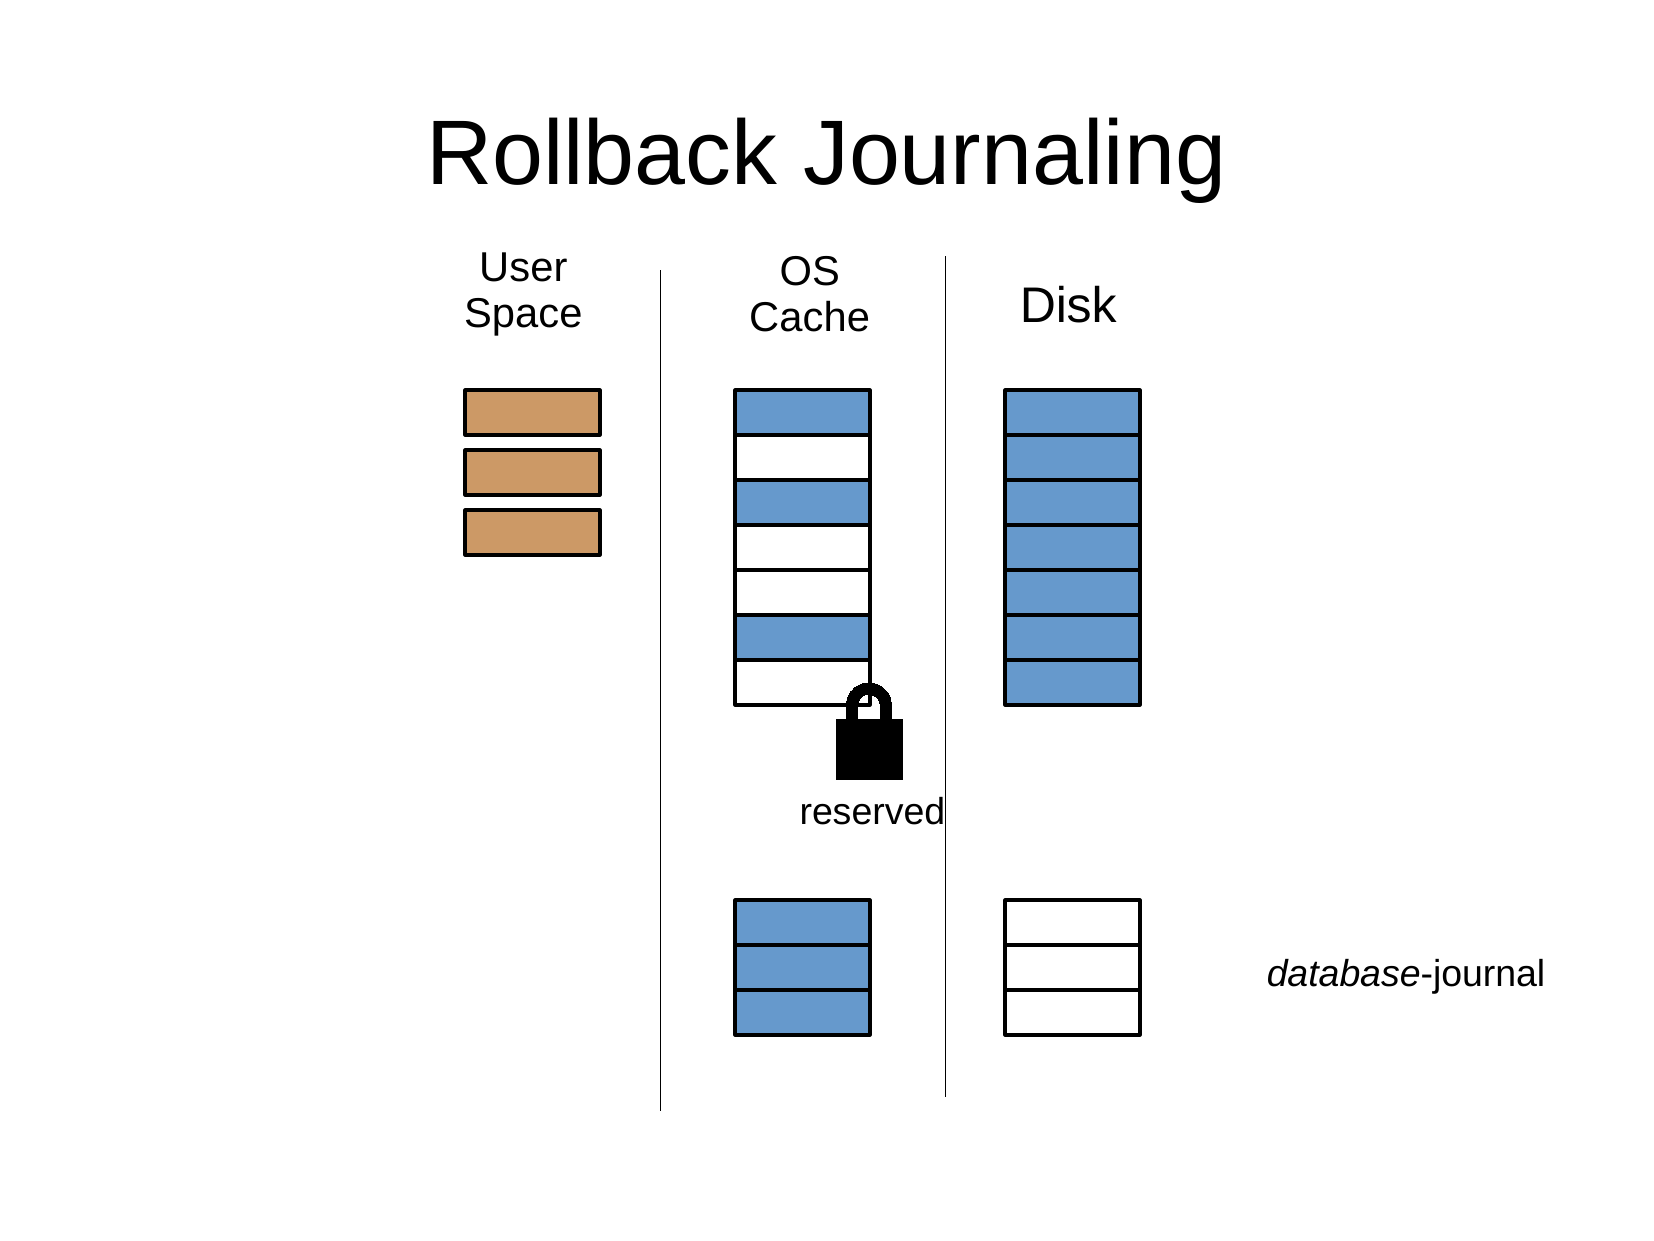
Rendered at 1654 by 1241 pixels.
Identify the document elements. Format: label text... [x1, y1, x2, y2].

text_box [1005, 390, 1141, 706]
title Rollback Journaling [82, 49, 1571, 257]
text_box [735, 900, 871, 1036]
text_box [465, 390, 601, 436]
text_box database-journal [1252, 945, 1561, 1002]
text_box User Space [449, 236, 631, 346]
text_box Disk [1005, 270, 1132, 342]
text_box OS Cache [734, 240, 916, 349]
text_box [465, 450, 601, 496]
text_box [735, 390, 903, 780]
text_box reserved [784, 783, 961, 841]
text_box [1005, 900, 1141, 1036]
text_box [465, 510, 601, 556]
